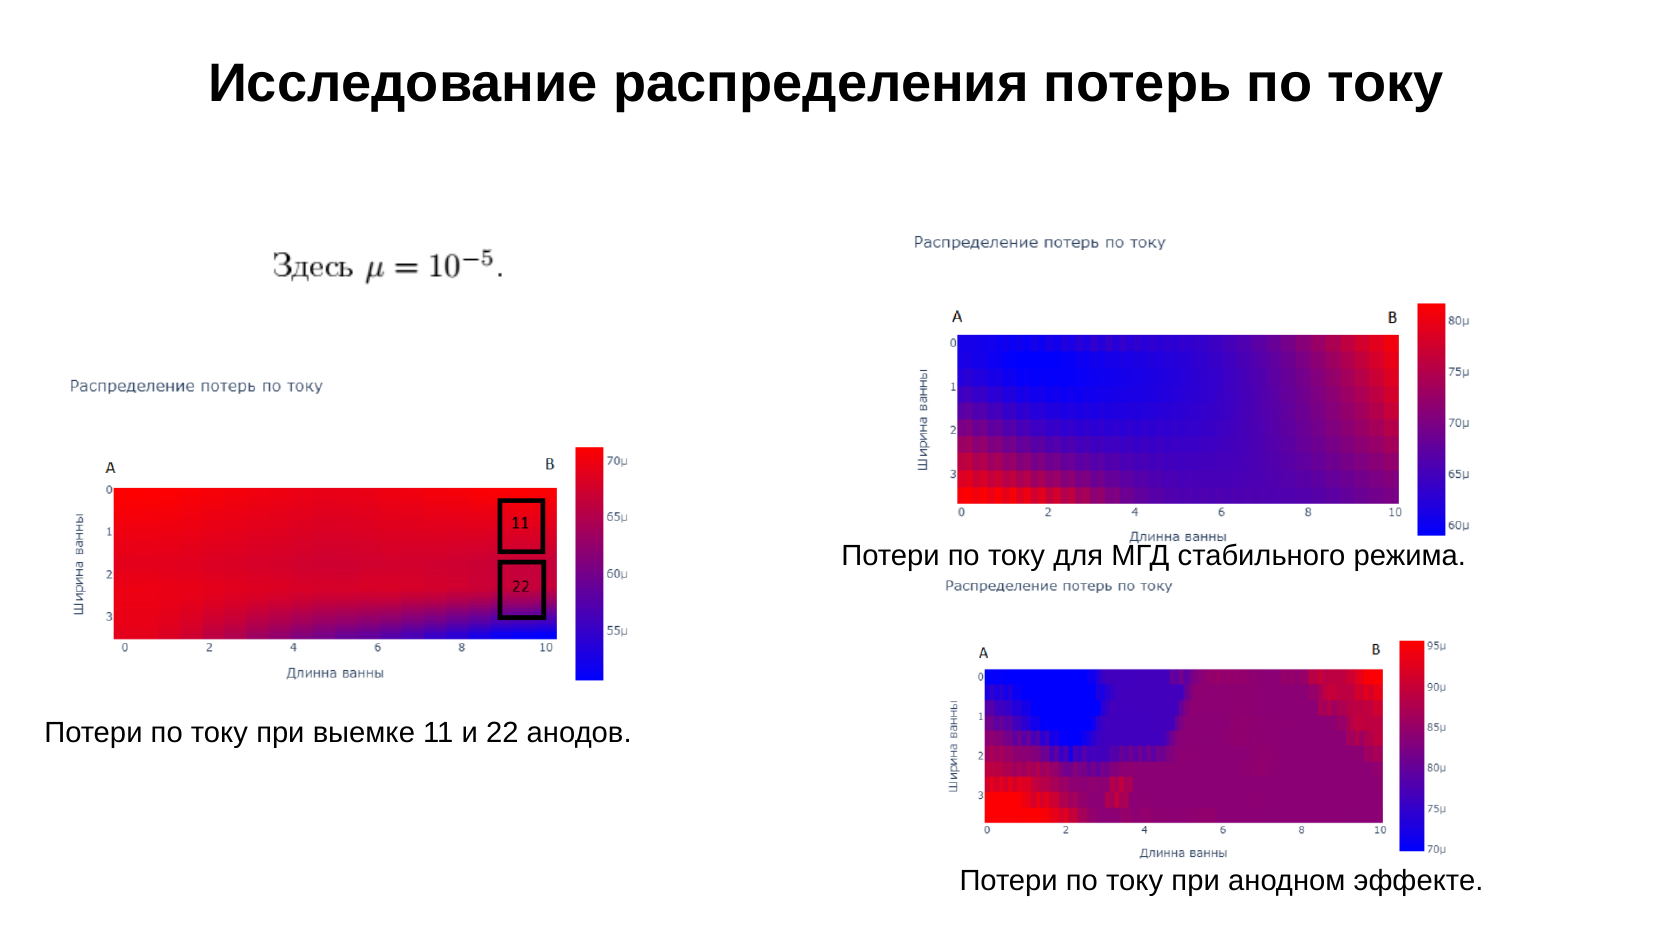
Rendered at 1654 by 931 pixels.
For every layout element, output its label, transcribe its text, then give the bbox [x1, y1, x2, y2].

picture [29, 354, 650, 708]
picture [856, 217, 1506, 531]
title Исследование распределения потерь по току [82, 29, 1571, 136]
picture [908, 612, 1477, 884]
picture [265, 243, 516, 296]
text_box Потери по току при анодном эффекте. [944, 856, 1595, 916]
text_box Потери по току для МГД стабильного режима. [826, 531, 1625, 612]
text_box Потери по току при выемке 11 и 22 анодов. [29, 708, 768, 790]
